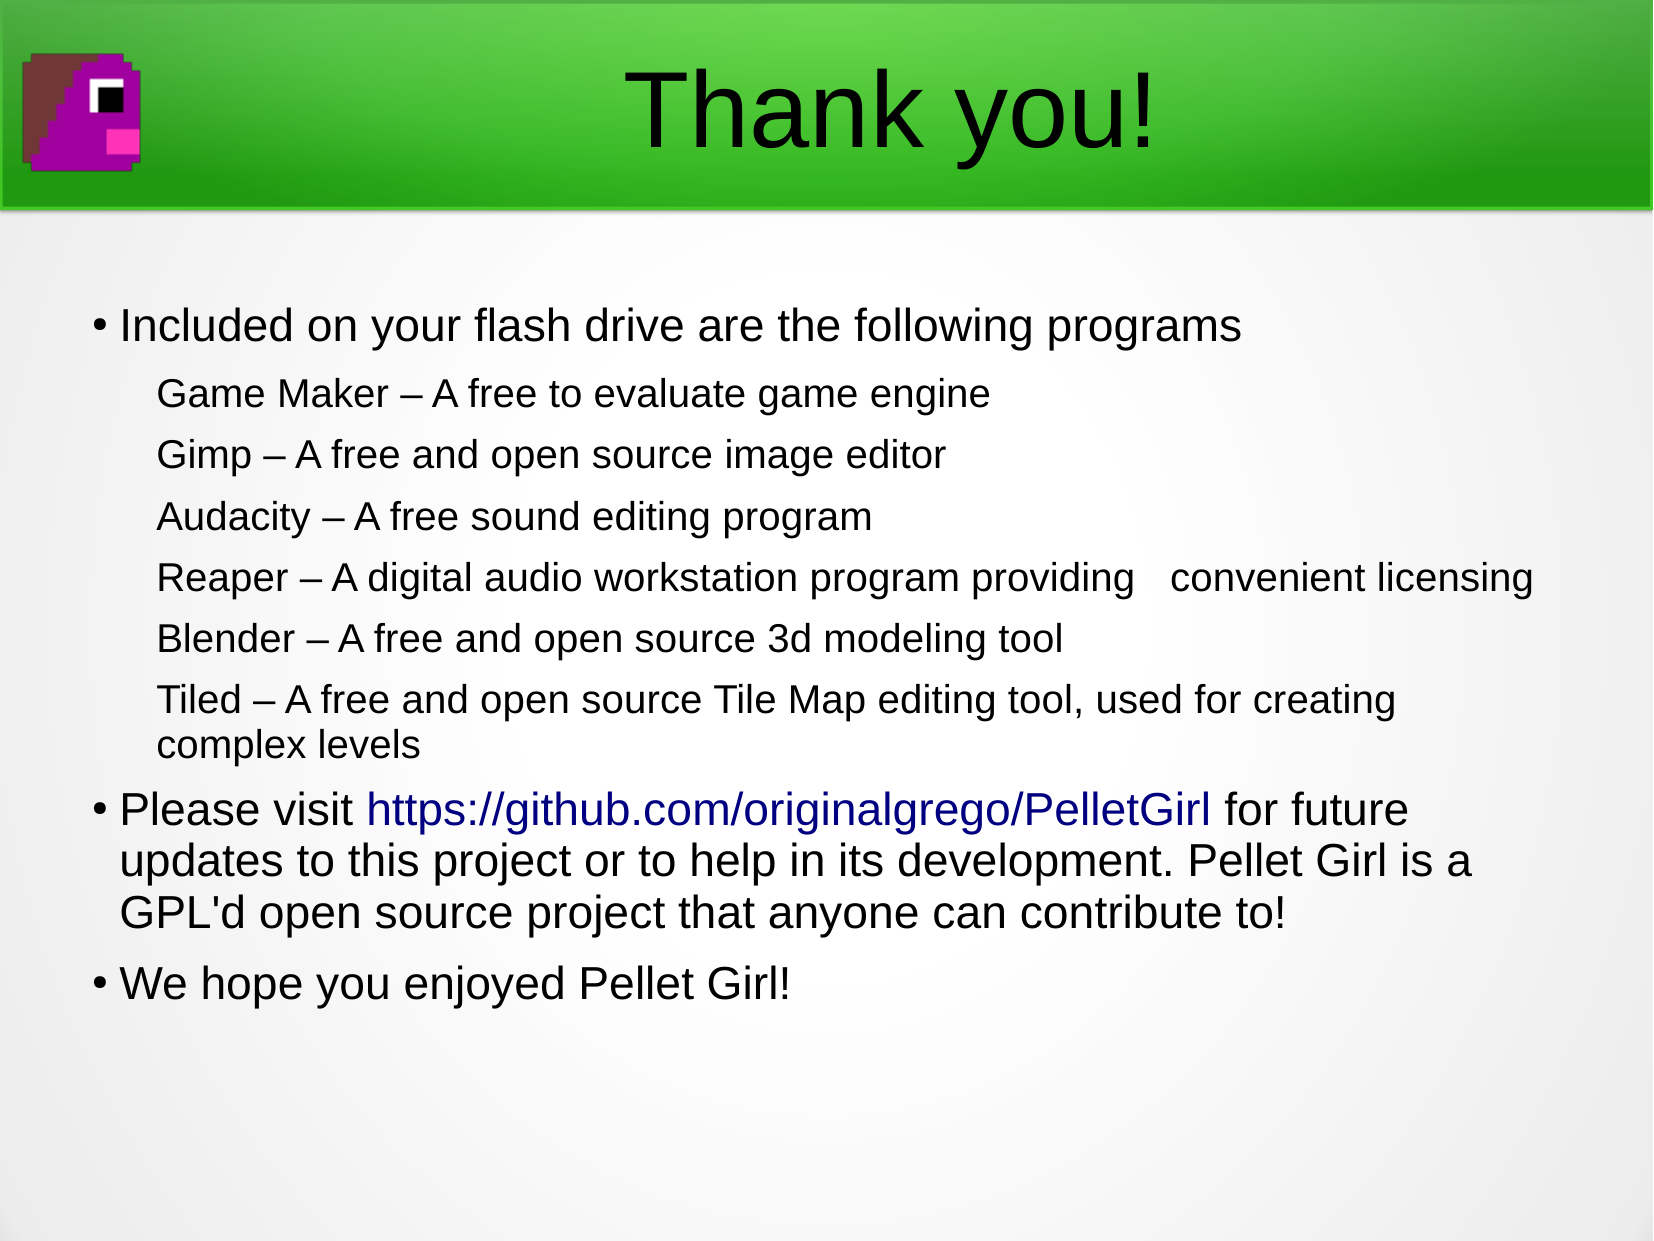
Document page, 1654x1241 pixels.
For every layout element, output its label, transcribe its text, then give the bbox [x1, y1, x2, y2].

title Thank you! [148, 30, 1636, 190]
picture [15, 46, 148, 180]
list Included on your flash drive are the following programs Game Maker – A free to evaluate game engine Gimp – A free and open source image editor Audacity – A free sound editing program Reaper – A digital audio workstation program providing convenient licensing Blender – A free and open source 3d modeling tool Tiled – A free and open source Tile Map editing tool, used for creating complex levels Please visit https://github.com/originalgrego/PelletGirl for future updates to this project or to help in its development. Pellet Girl is a GPL'd open source project that anyone can contribute to! We hope you enjoyed Pellet Girl! [82, 299, 1571, 1019]
